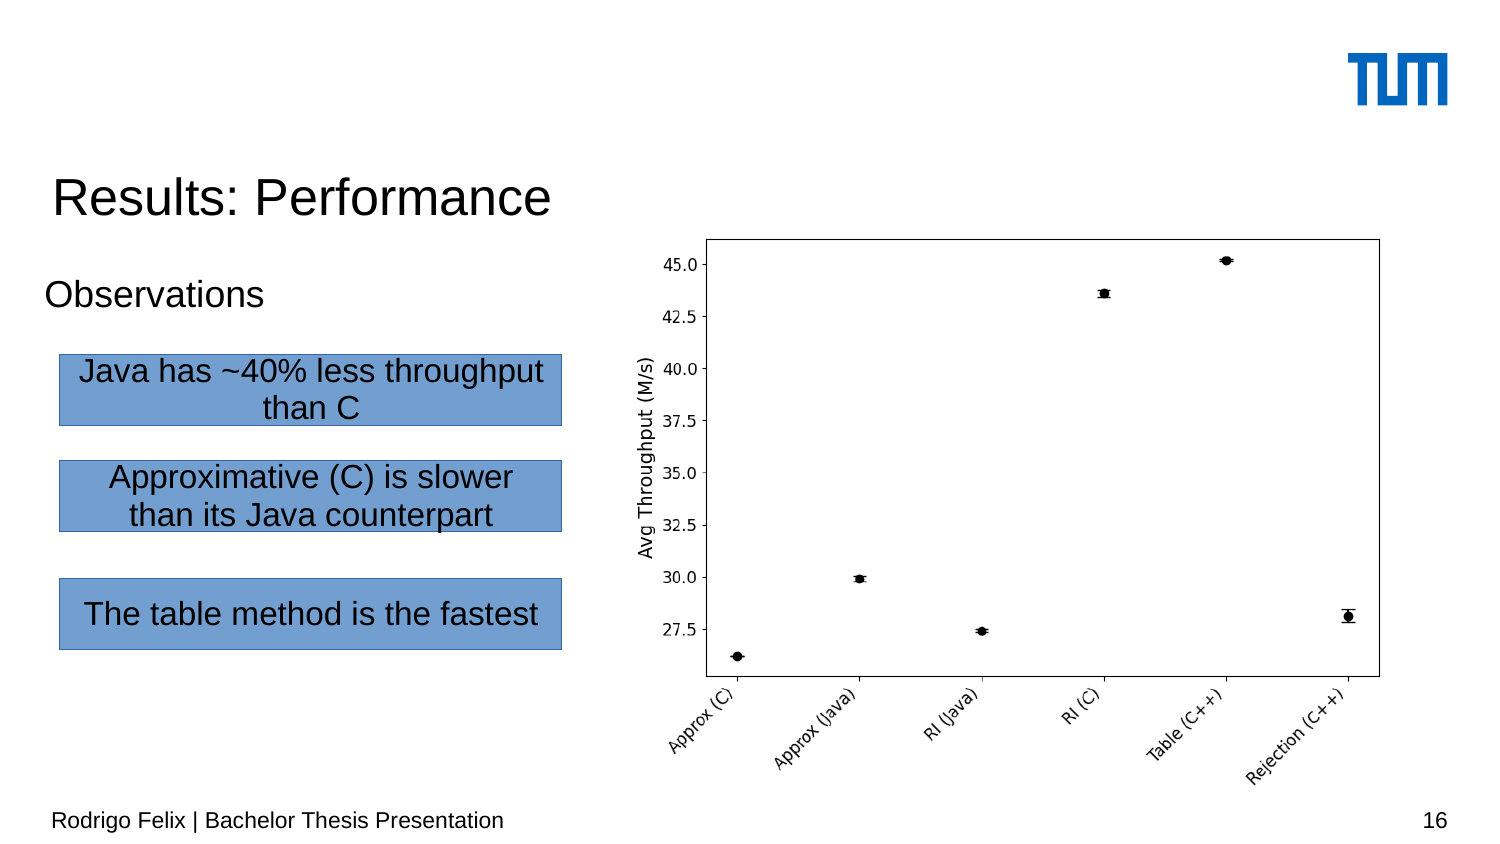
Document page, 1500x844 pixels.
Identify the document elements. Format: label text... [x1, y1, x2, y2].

text_box Approximative (C) is slower than its Java counterpart [59, 460, 562, 532]
text_box Java has ~40% less throughput than C [59, 354, 562, 426]
picture [628, 229, 1388, 798]
text_box The table method is the fastest [59, 578, 562, 650]
title Results: Performance [52, 159, 1449, 227]
text_box Observations [29, 265, 591, 768]
